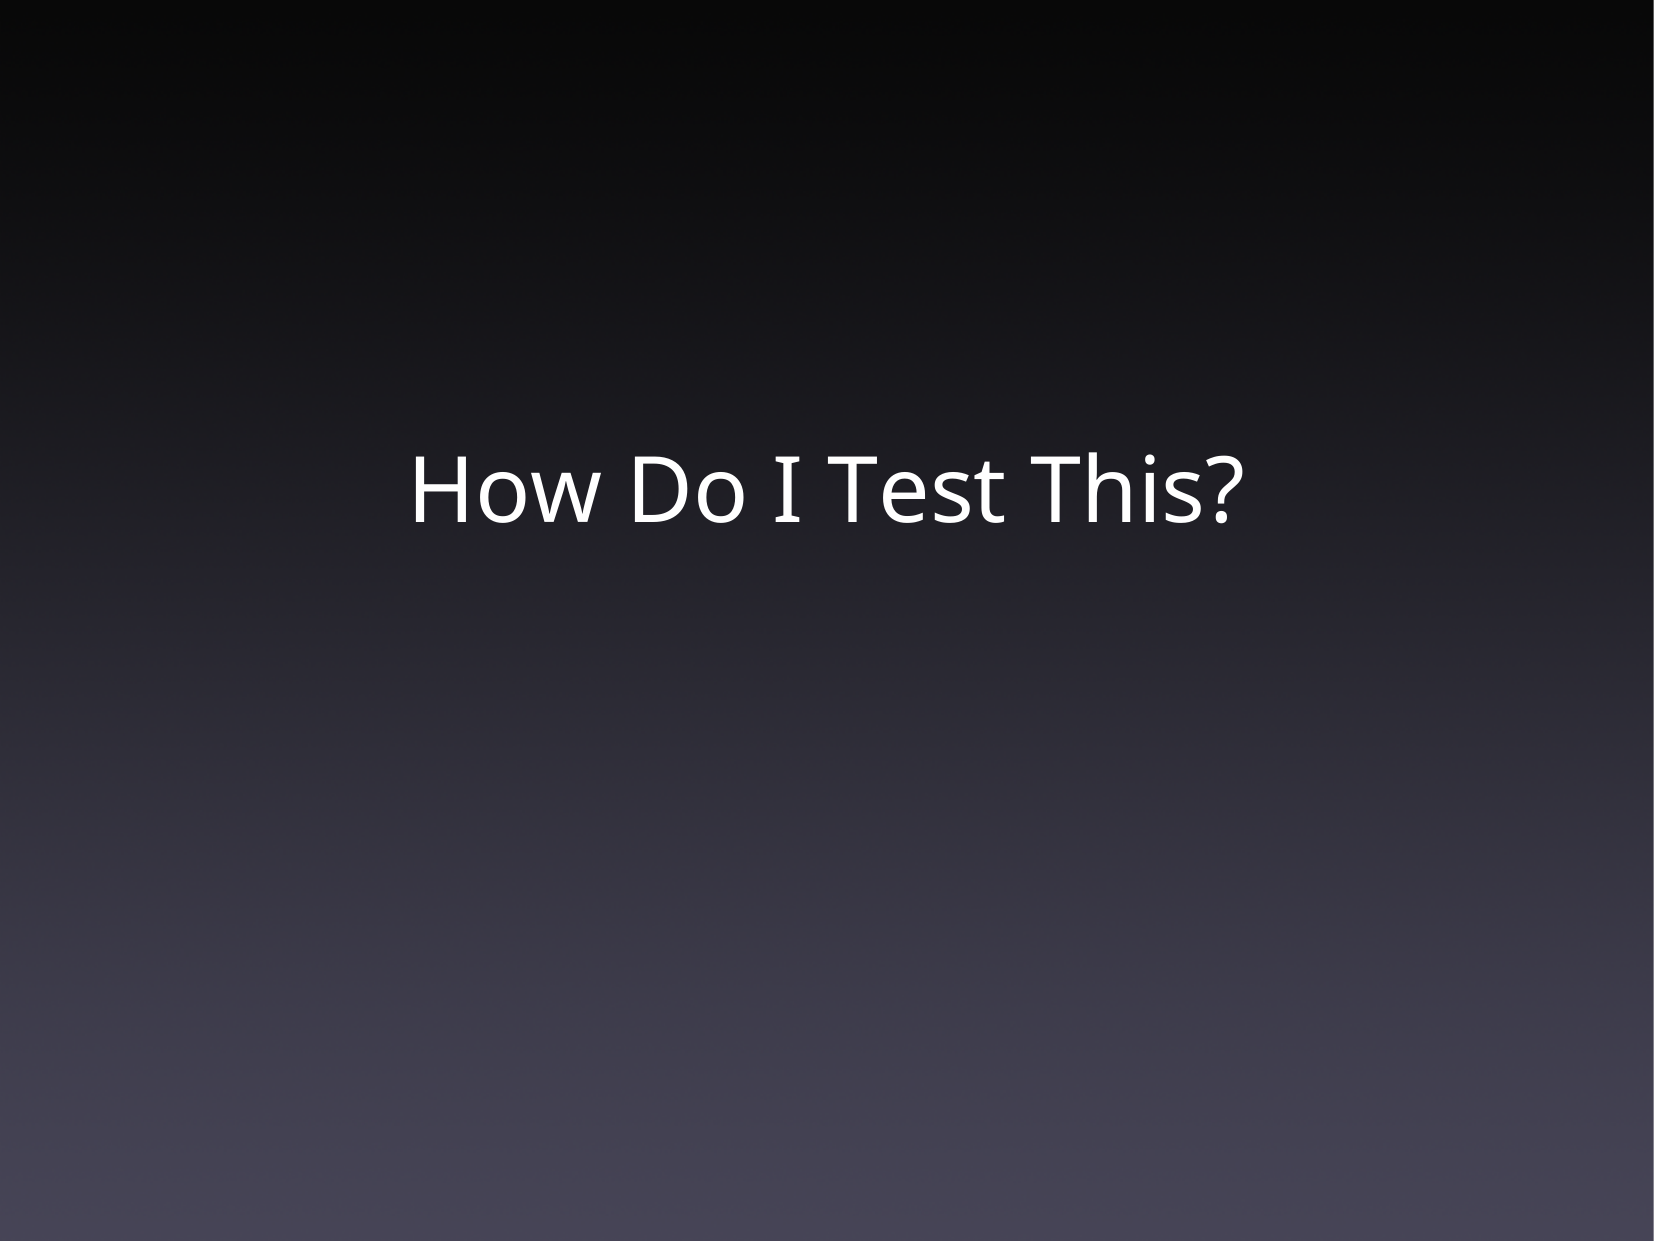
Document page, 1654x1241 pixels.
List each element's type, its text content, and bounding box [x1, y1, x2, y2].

title How Do I Test This? [120, 383, 1533, 591]
picture [0, 0, 1654, 1241]
